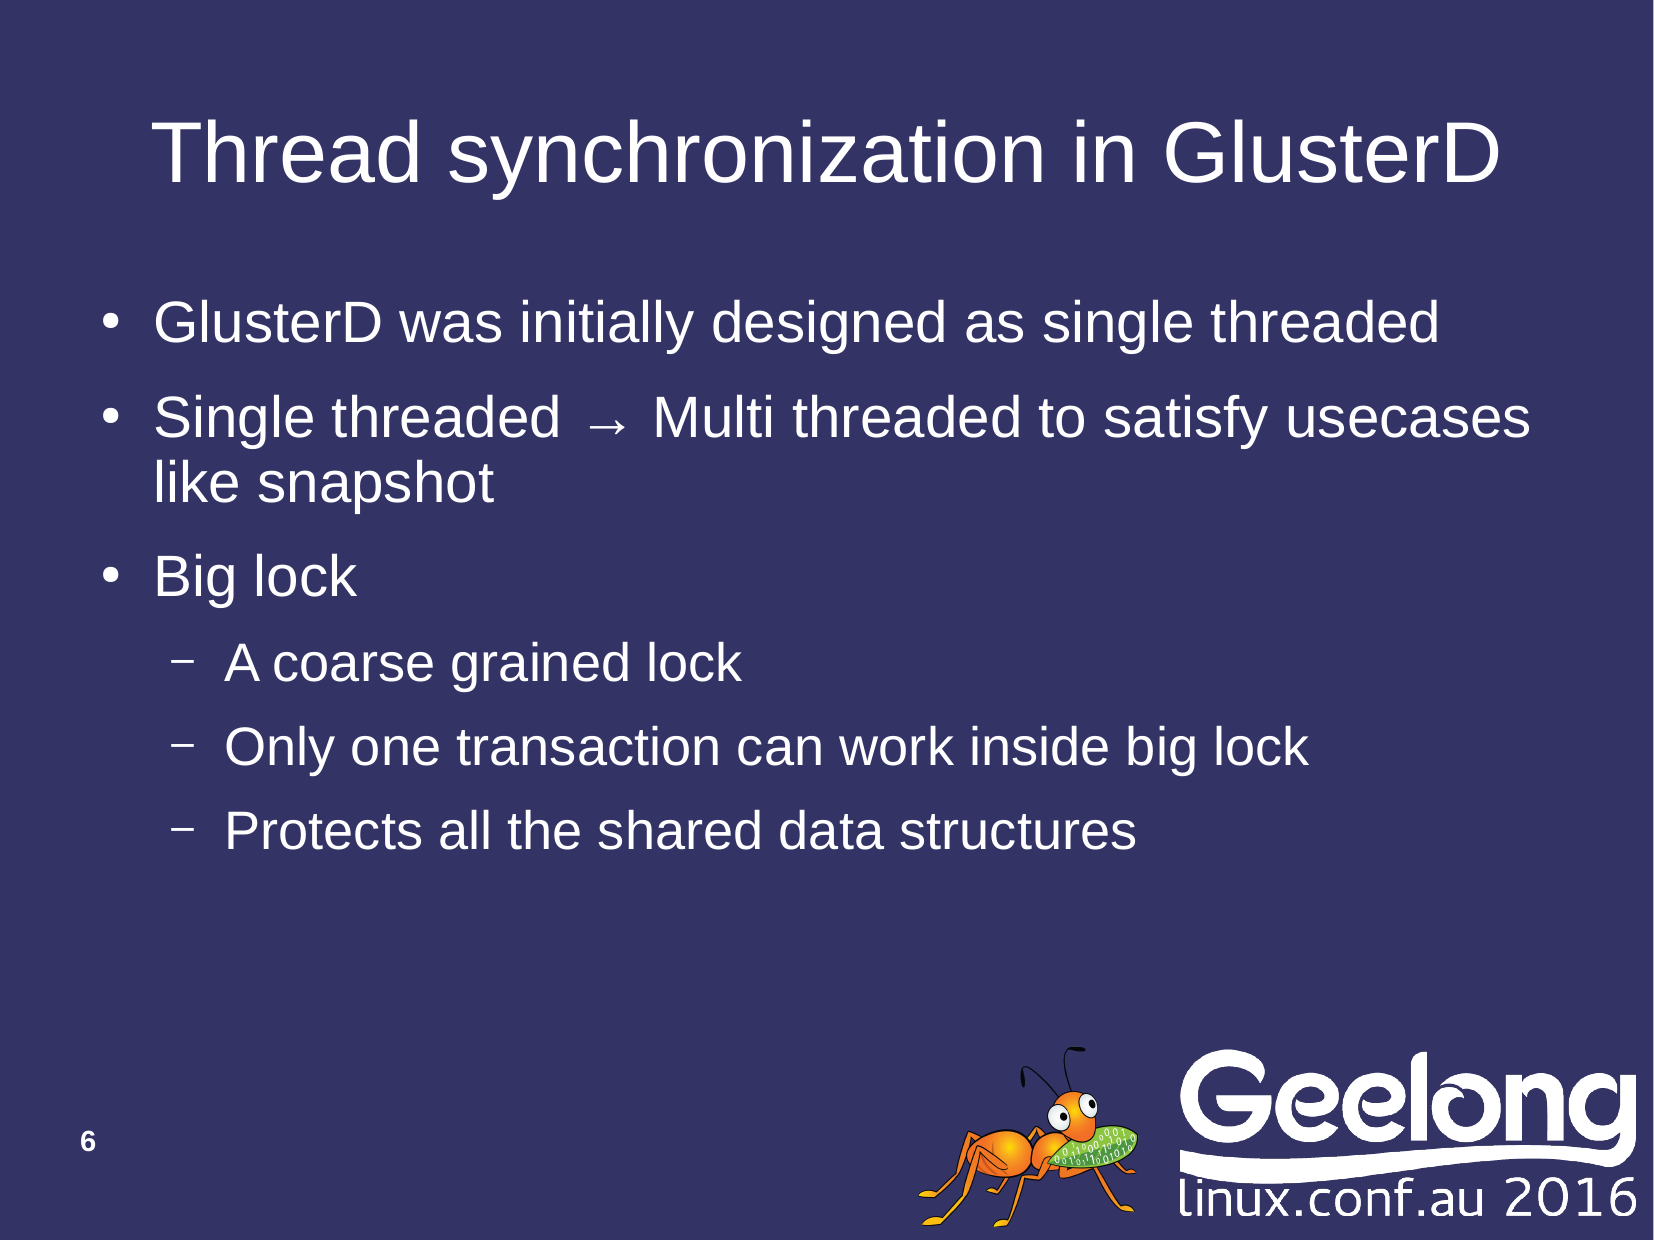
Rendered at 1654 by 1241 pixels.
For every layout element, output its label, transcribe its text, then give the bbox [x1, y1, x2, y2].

title Thread synchronization in GlusterD [82, 49, 1571, 257]
picture [1180, 1049, 1636, 1216]
list GlusterD was initially designed as single threaded Single threaded → Multi threaded to satisfy usecases like snapshot Big lock A coarse grained lock Only one transaction can work inside big lock Protects all the shared data structures [82, 290, 1571, 1010]
picture [915, 1044, 1141, 1231]
